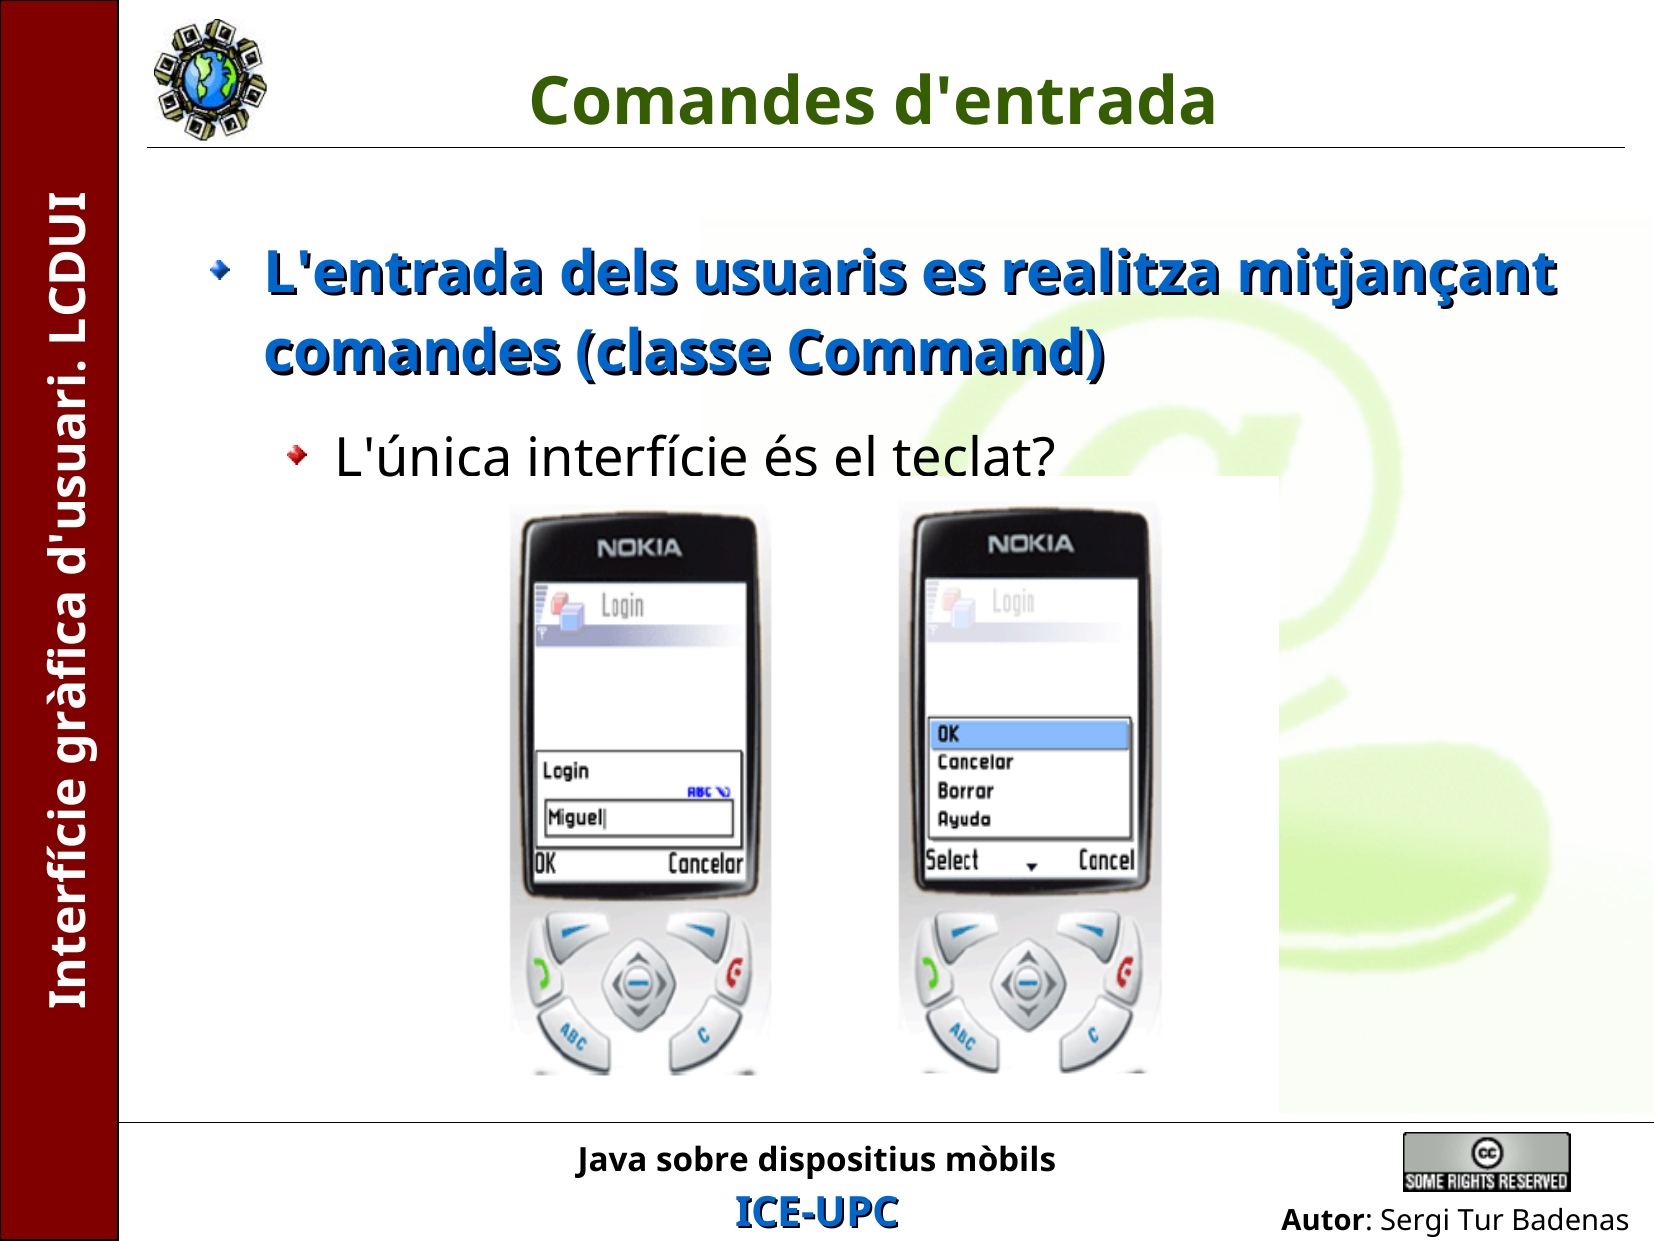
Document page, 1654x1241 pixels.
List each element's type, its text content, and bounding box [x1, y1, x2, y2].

picture [1403, 1132, 1571, 1192]
title Comandes d'entrada [129, 49, 1619, 148]
list L'entrada dels usuaris es realitza mitjançant comandes (classe Command) L'única interfície és el teclat? [192, 230, 1599, 1072]
picture [427, 217, 1654, 1115]
picture [154, 19, 268, 49]
